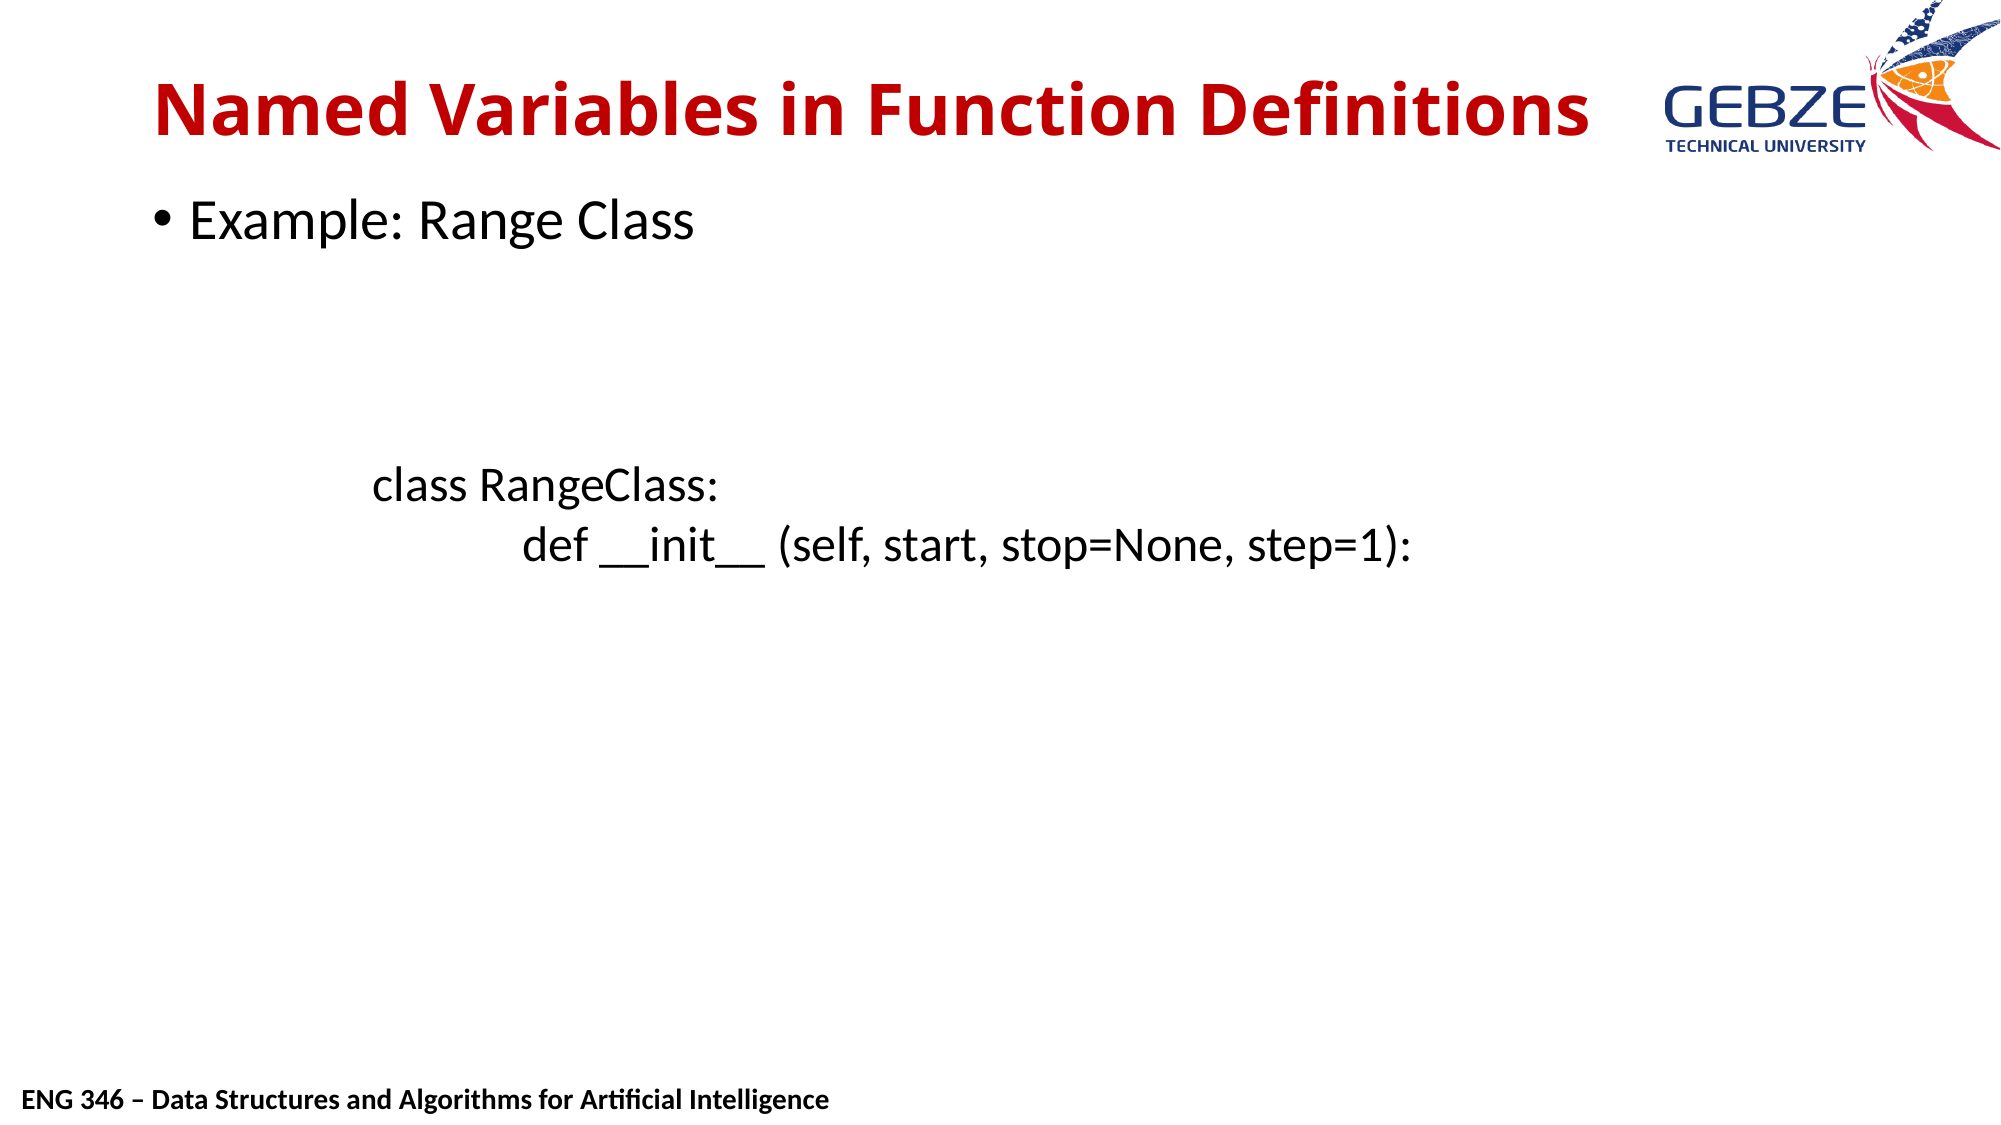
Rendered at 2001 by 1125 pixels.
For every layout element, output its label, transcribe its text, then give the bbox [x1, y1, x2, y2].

list Example: Range Class [137, 181, 1863, 285]
text_box class RangeClass: def __init__ (self, start, stop=None, step=1): [357, 444, 1642, 580]
title Named Variables in Function Definitions [137, 59, 1650, 166]
picture [1665, 0, 2001, 152]
